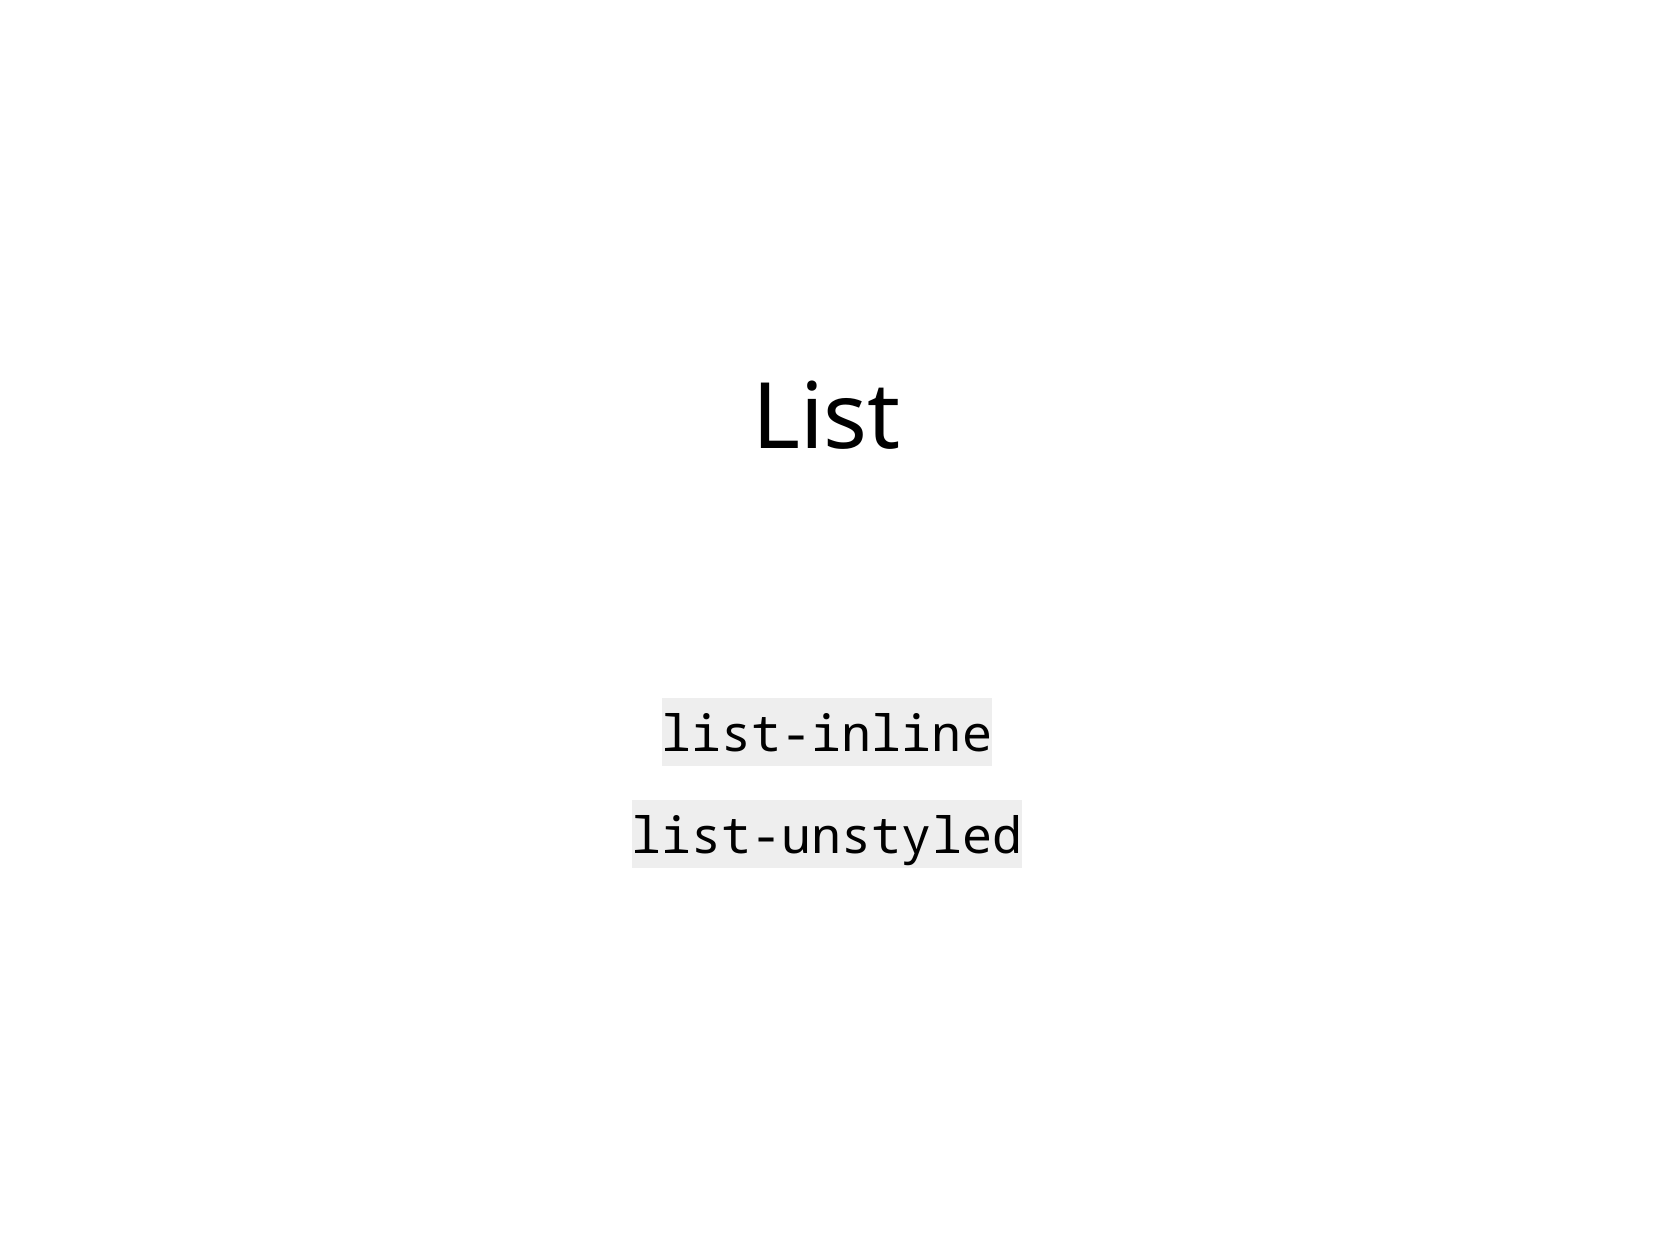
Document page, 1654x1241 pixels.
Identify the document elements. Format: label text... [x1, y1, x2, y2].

title List list-inline list-unstyled [82, 347, 1571, 810]
